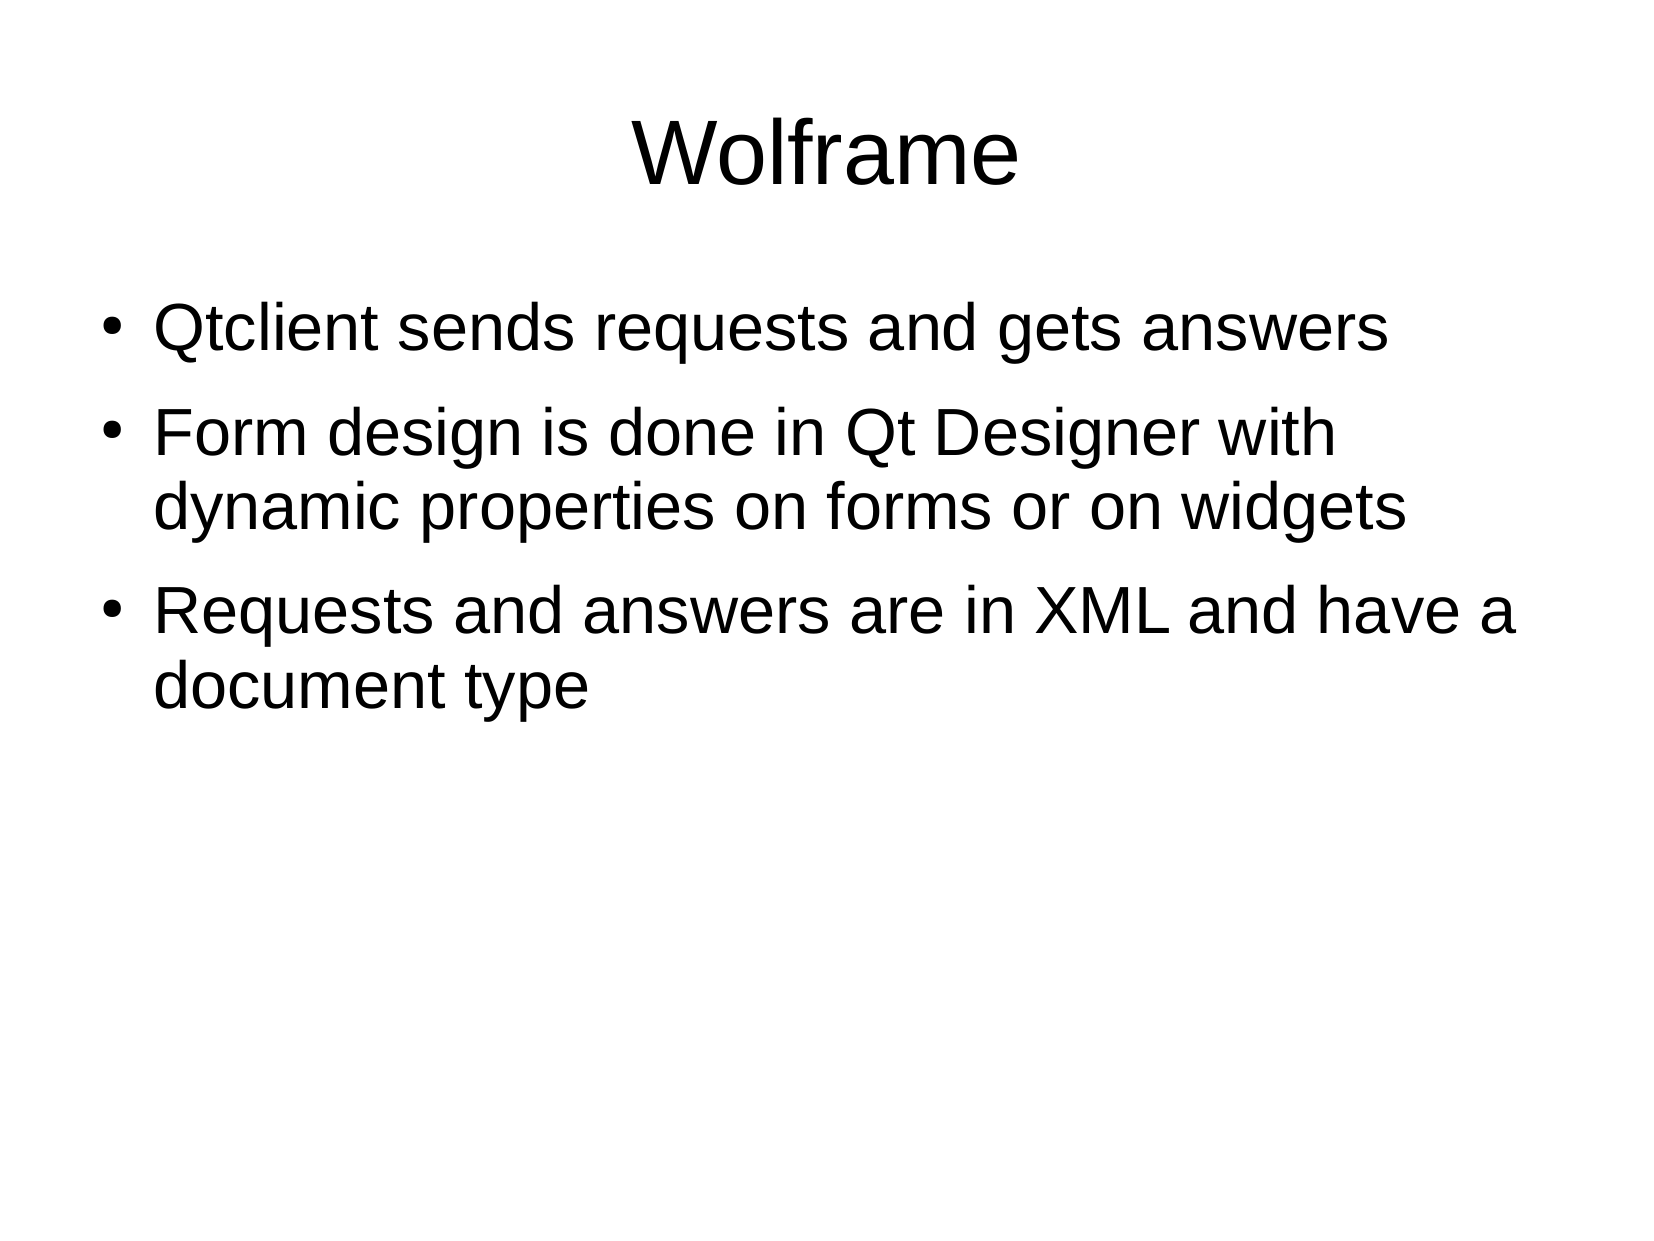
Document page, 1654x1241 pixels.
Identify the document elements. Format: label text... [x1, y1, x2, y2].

title Wolframe [82, 49, 1571, 257]
list Qtclient sends requests and gets answers Form design is done in Qt Designer with dynamic properties on forms or on widgets Requests and answers are in XML and have a document type [82, 290, 1538, 1010]
